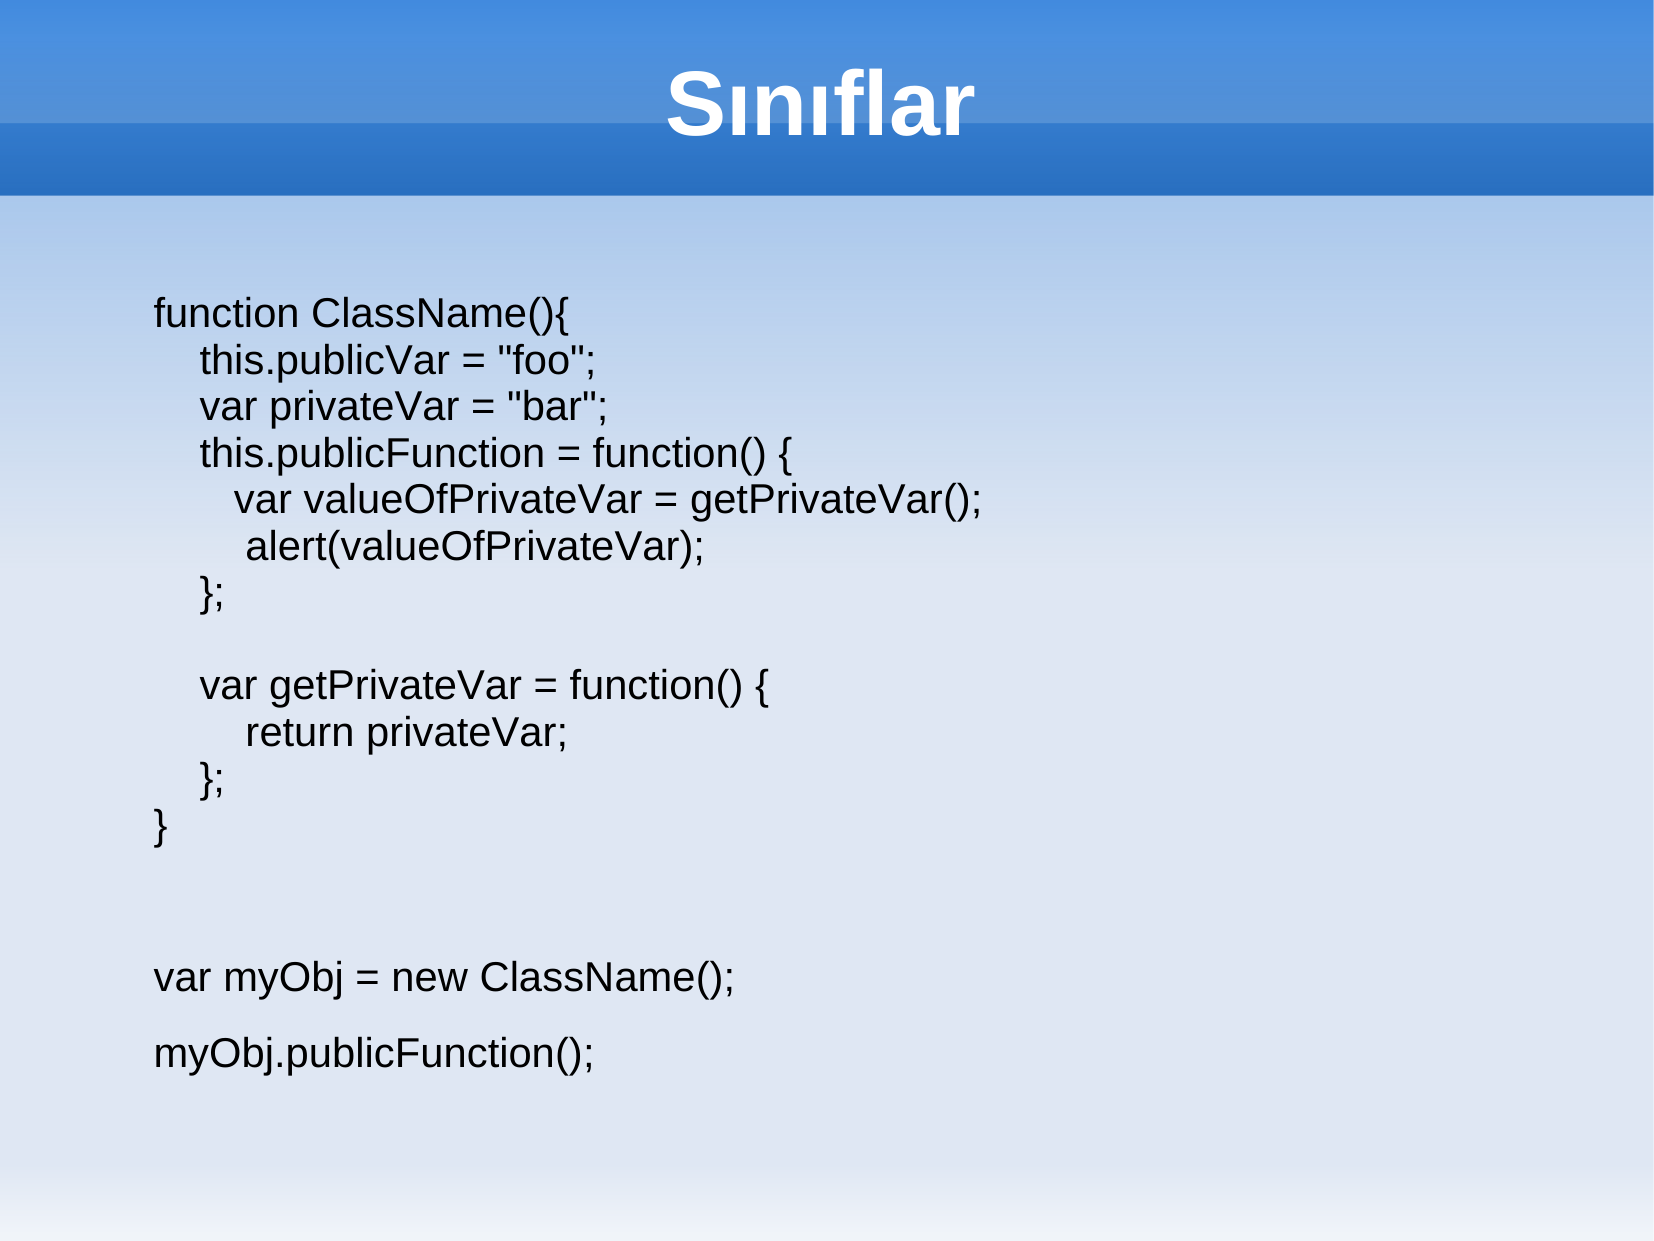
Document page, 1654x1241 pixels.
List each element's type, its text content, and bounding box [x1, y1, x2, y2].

picture [0, 0, 1654, 1241]
list function ClassName(){ this.publicVar = "foo"; var privateVar = "bar"; this.publicFunction = function() { var valueOfPrivateVar = getPrivateVar(); alert(valueOfPrivateVar); }; var getPrivateVar = function() { return privateVar; }; } var myObj = new ClassName(); myObj.publicFunction(); [82, 290, 1571, 1181]
title Sınıflar [76, 0, 1565, 208]
